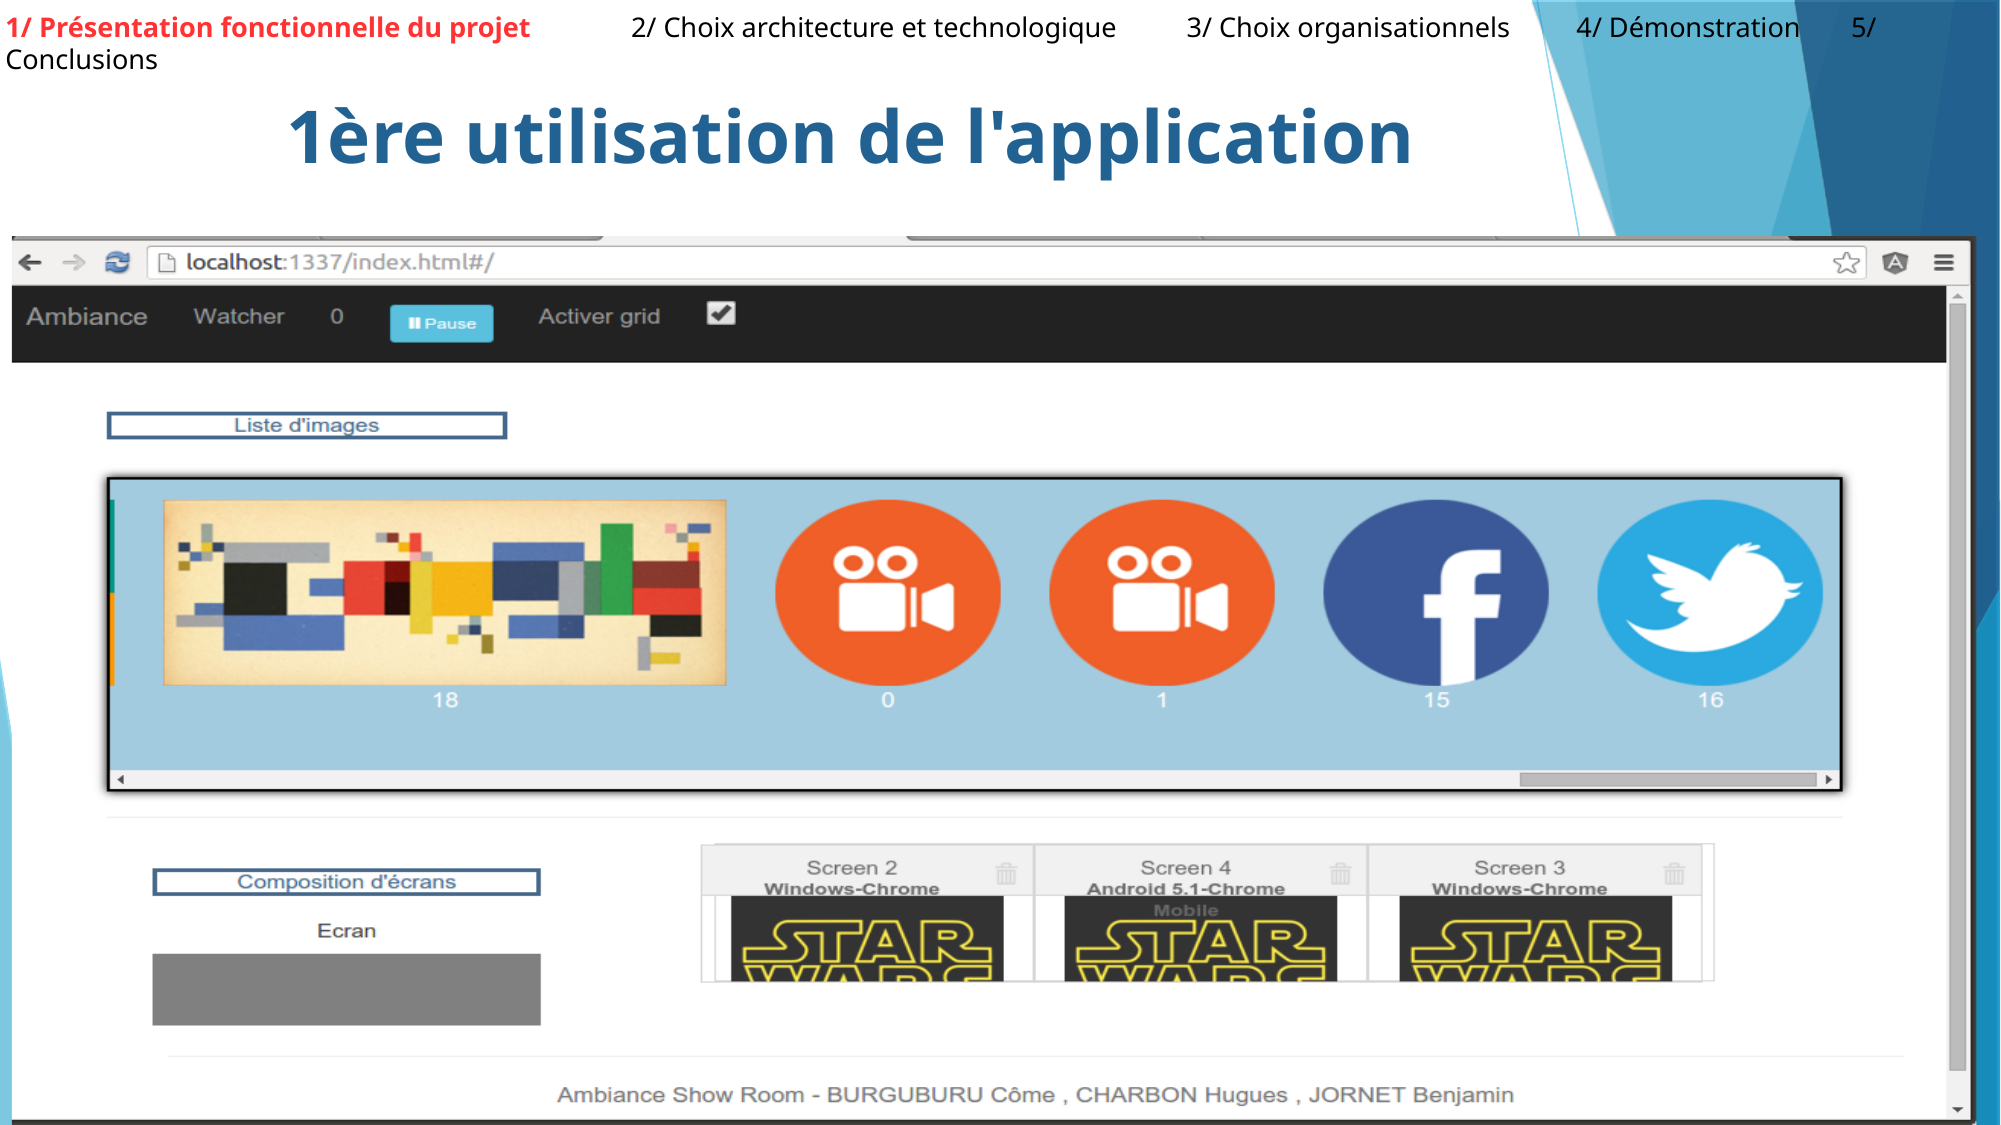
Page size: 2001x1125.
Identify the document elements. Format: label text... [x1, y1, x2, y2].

picture [11, 236, 1977, 1125]
text_box 1/ Présentation fonctionnelle du projet 2/ Choix architecture et technologique 3/ Choix organisationnels 4/ Démonstration 5/ Conclusions [0, 2, 1991, 83]
list 1ère utilisation de l'application [123, 83, 1578, 225]
